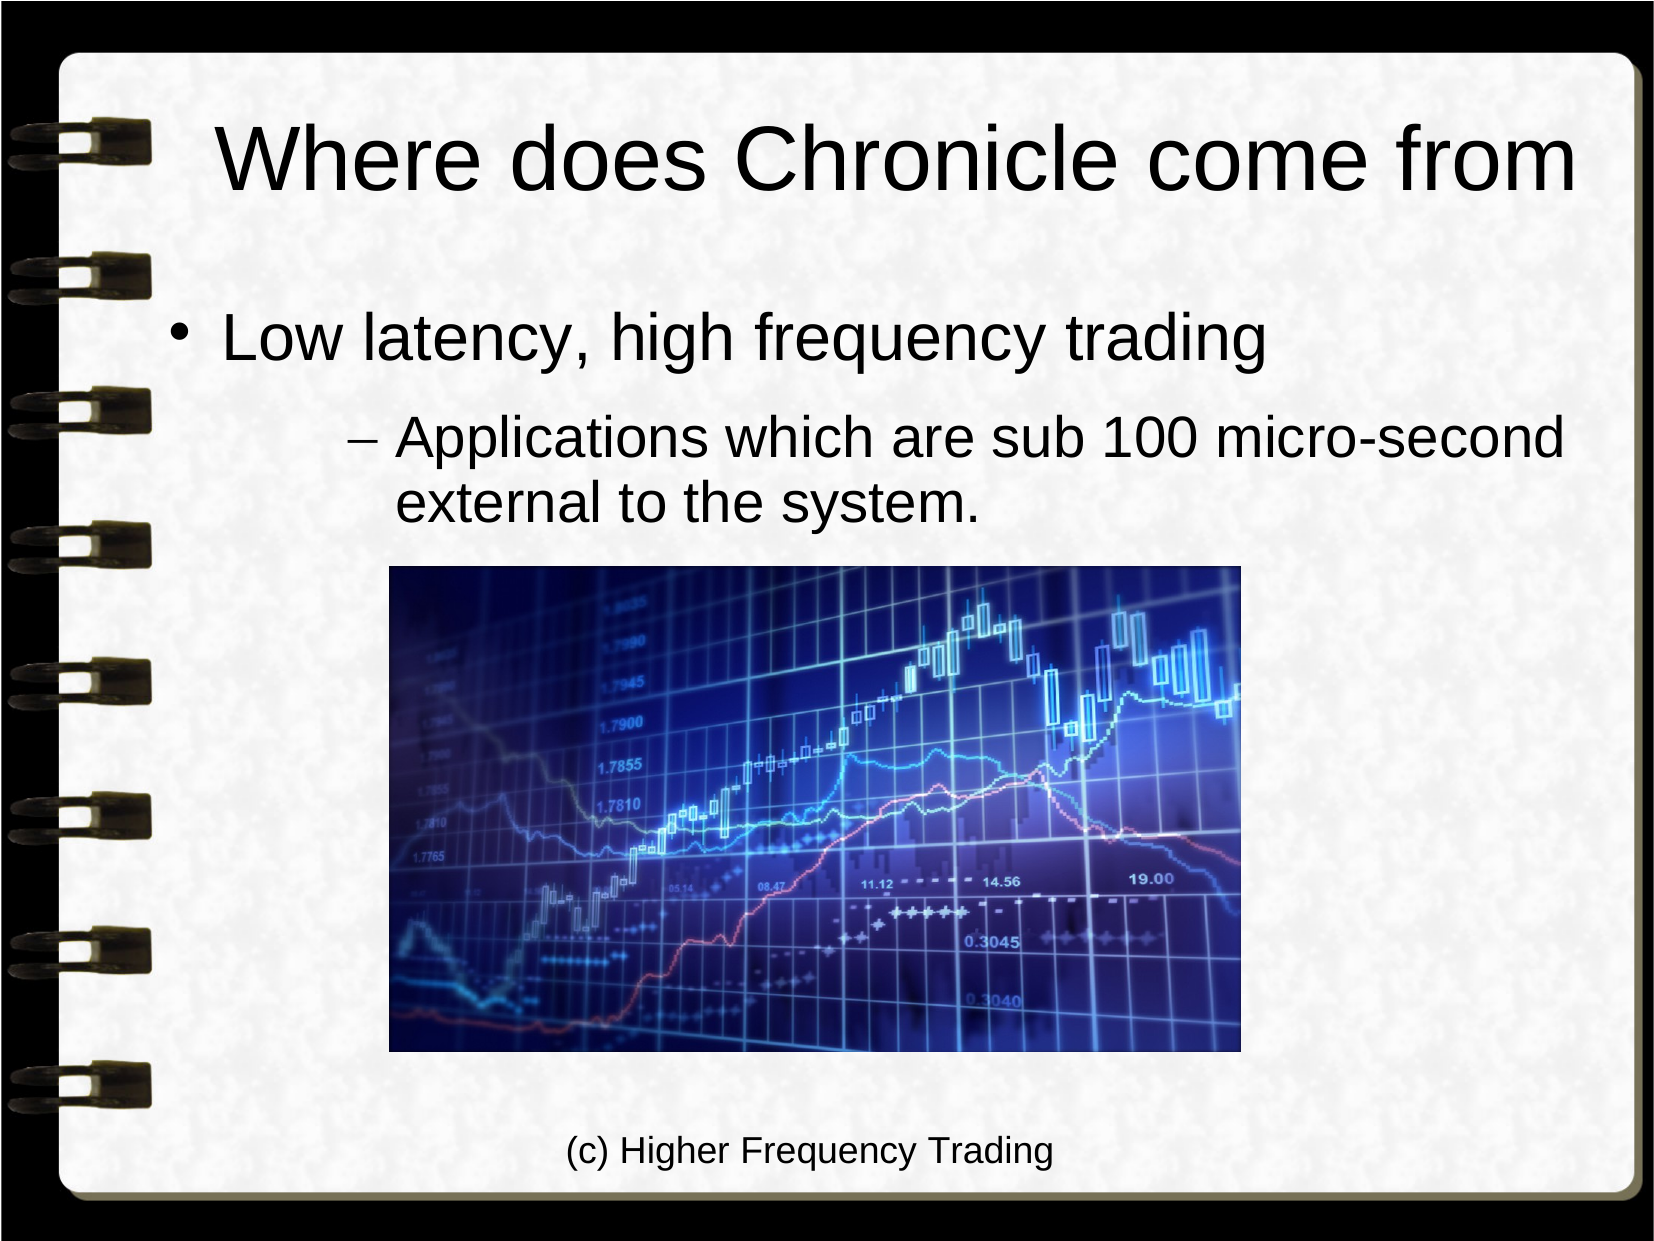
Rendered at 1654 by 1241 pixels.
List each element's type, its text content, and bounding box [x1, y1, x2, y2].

title Where does Chronicle come from [153, 52, 1642, 260]
picture [1, 1, 1654, 1241]
list Low latency, high frequency trading Applications which are sub 100 micro-second external to the system. [151, 296, 1607, 1111]
